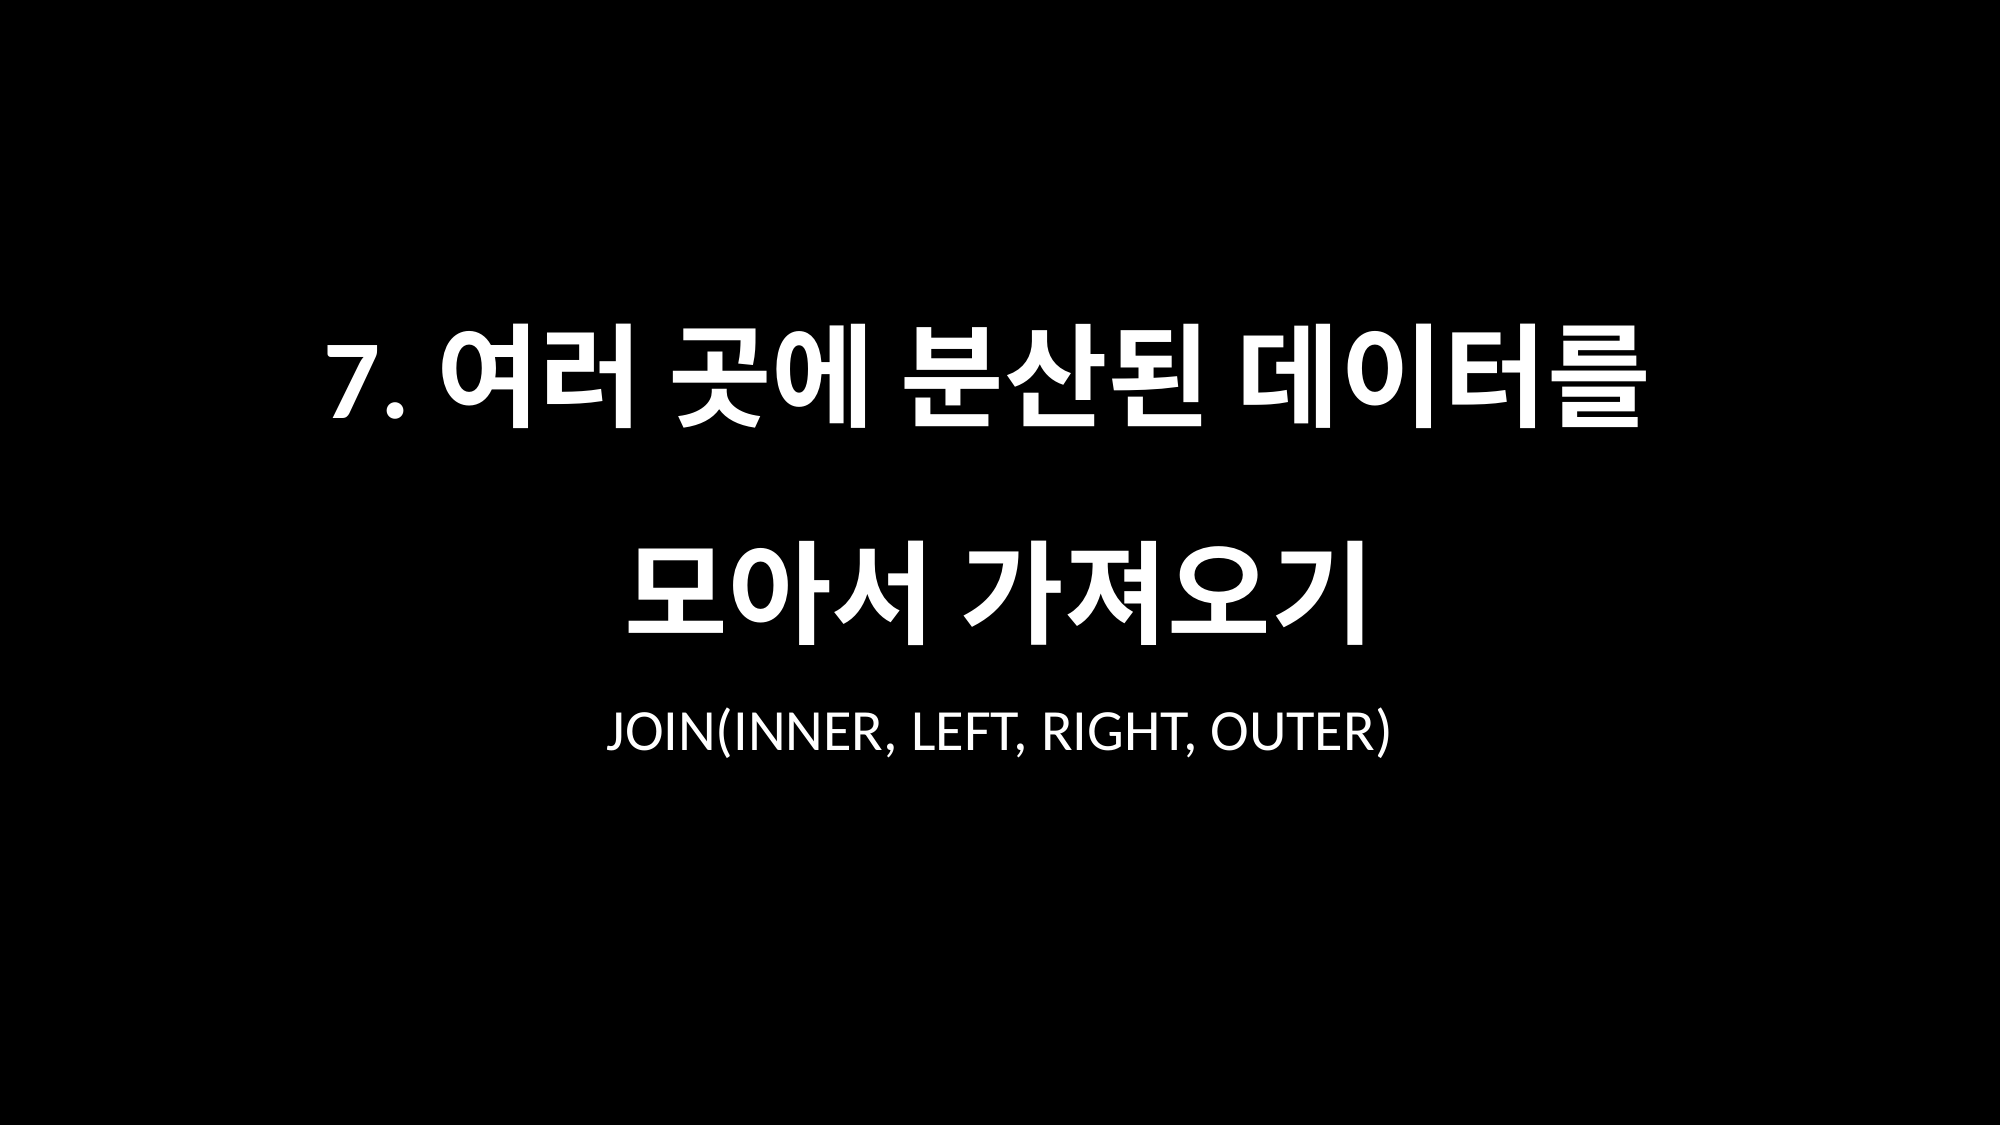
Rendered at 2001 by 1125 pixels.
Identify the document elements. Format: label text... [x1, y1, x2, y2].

subtitle JOIN(INNER, LEFT, RIGHT, OUTER) [0, 642, 2000, 931]
title 7. 여러 곳에 분산된 데이터를 모아서 가져오기 [0, 257, 2000, 626]
